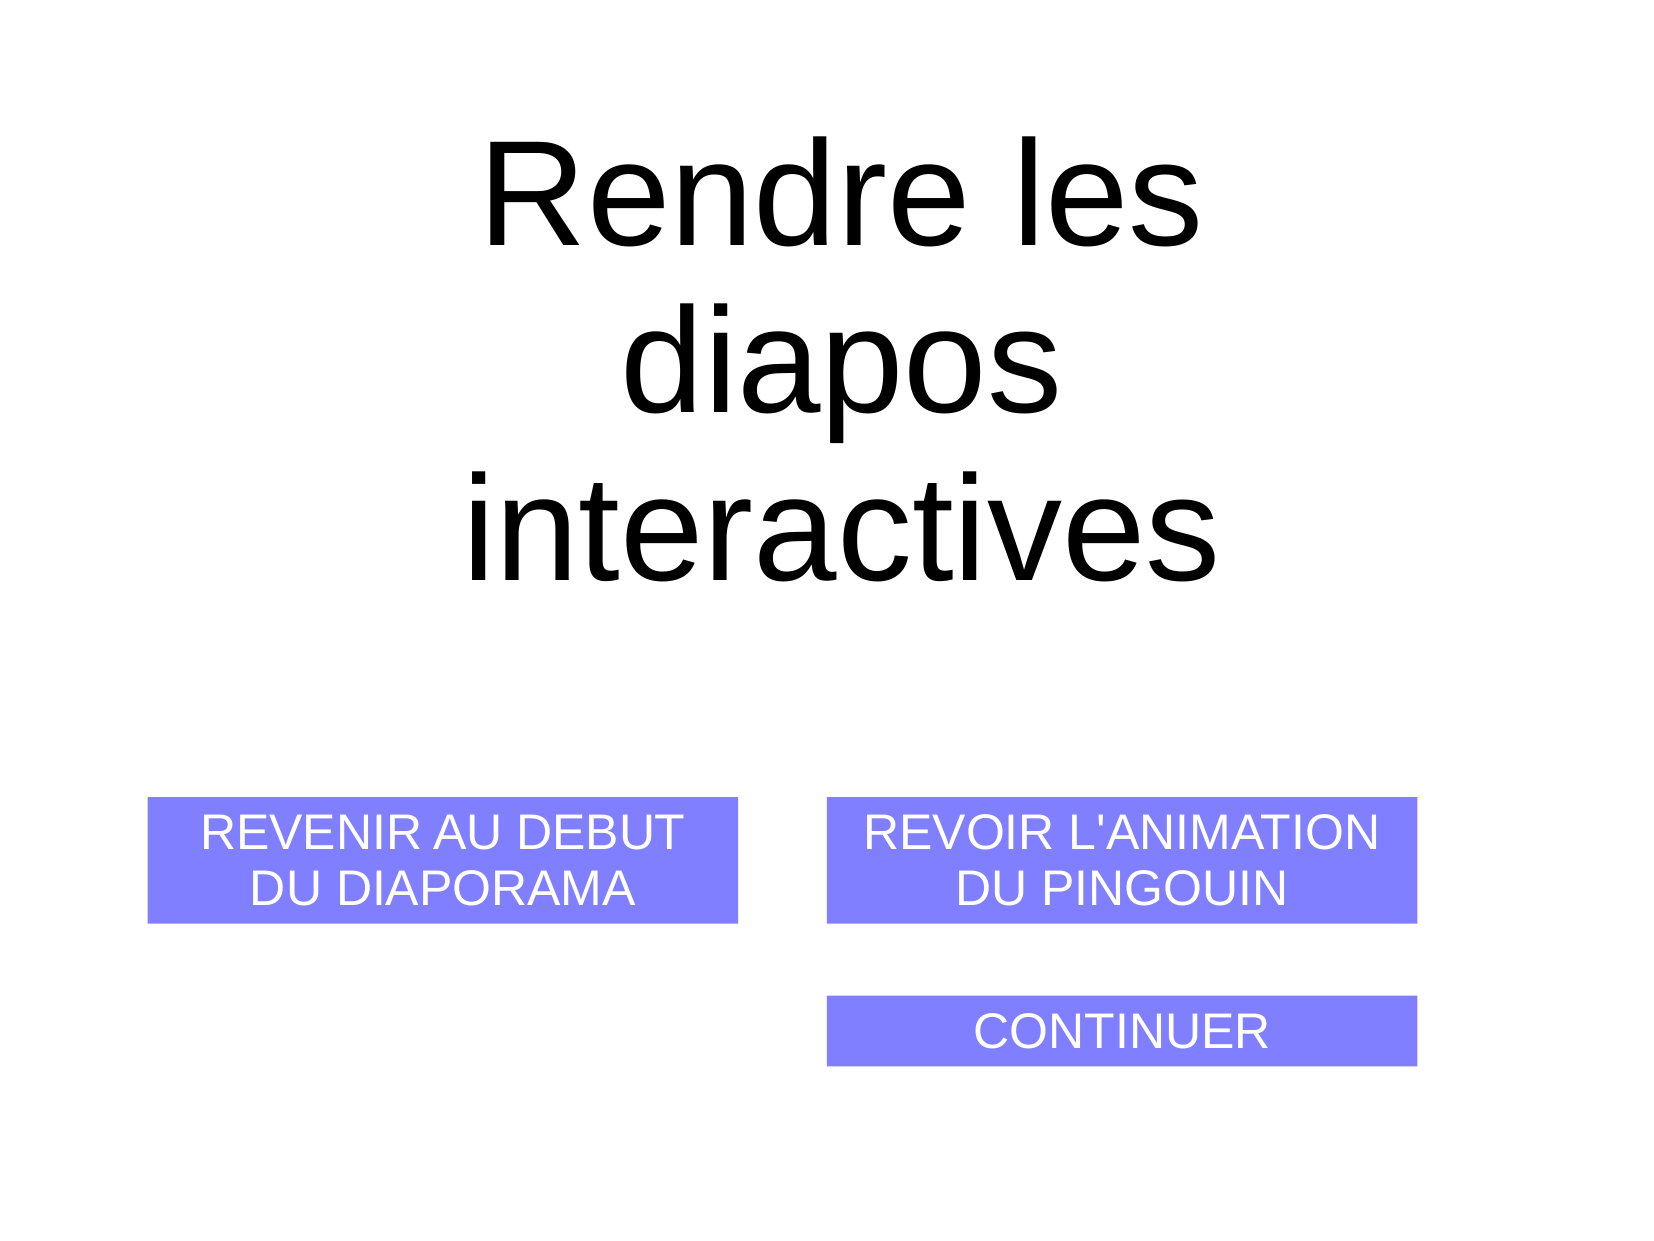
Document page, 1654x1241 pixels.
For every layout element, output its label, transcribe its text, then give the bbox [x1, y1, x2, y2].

text_box REVENIR AU DEBUT DU DIAPORAMA [147, 797, 739, 924]
text_box Rendre les diapos interactives [384, 102, 1300, 620]
text_box REVOIR L'ANIMATION DU PINGOUIN [826, 797, 1418, 924]
text_box CONTINUER [826, 995, 1418, 1067]
